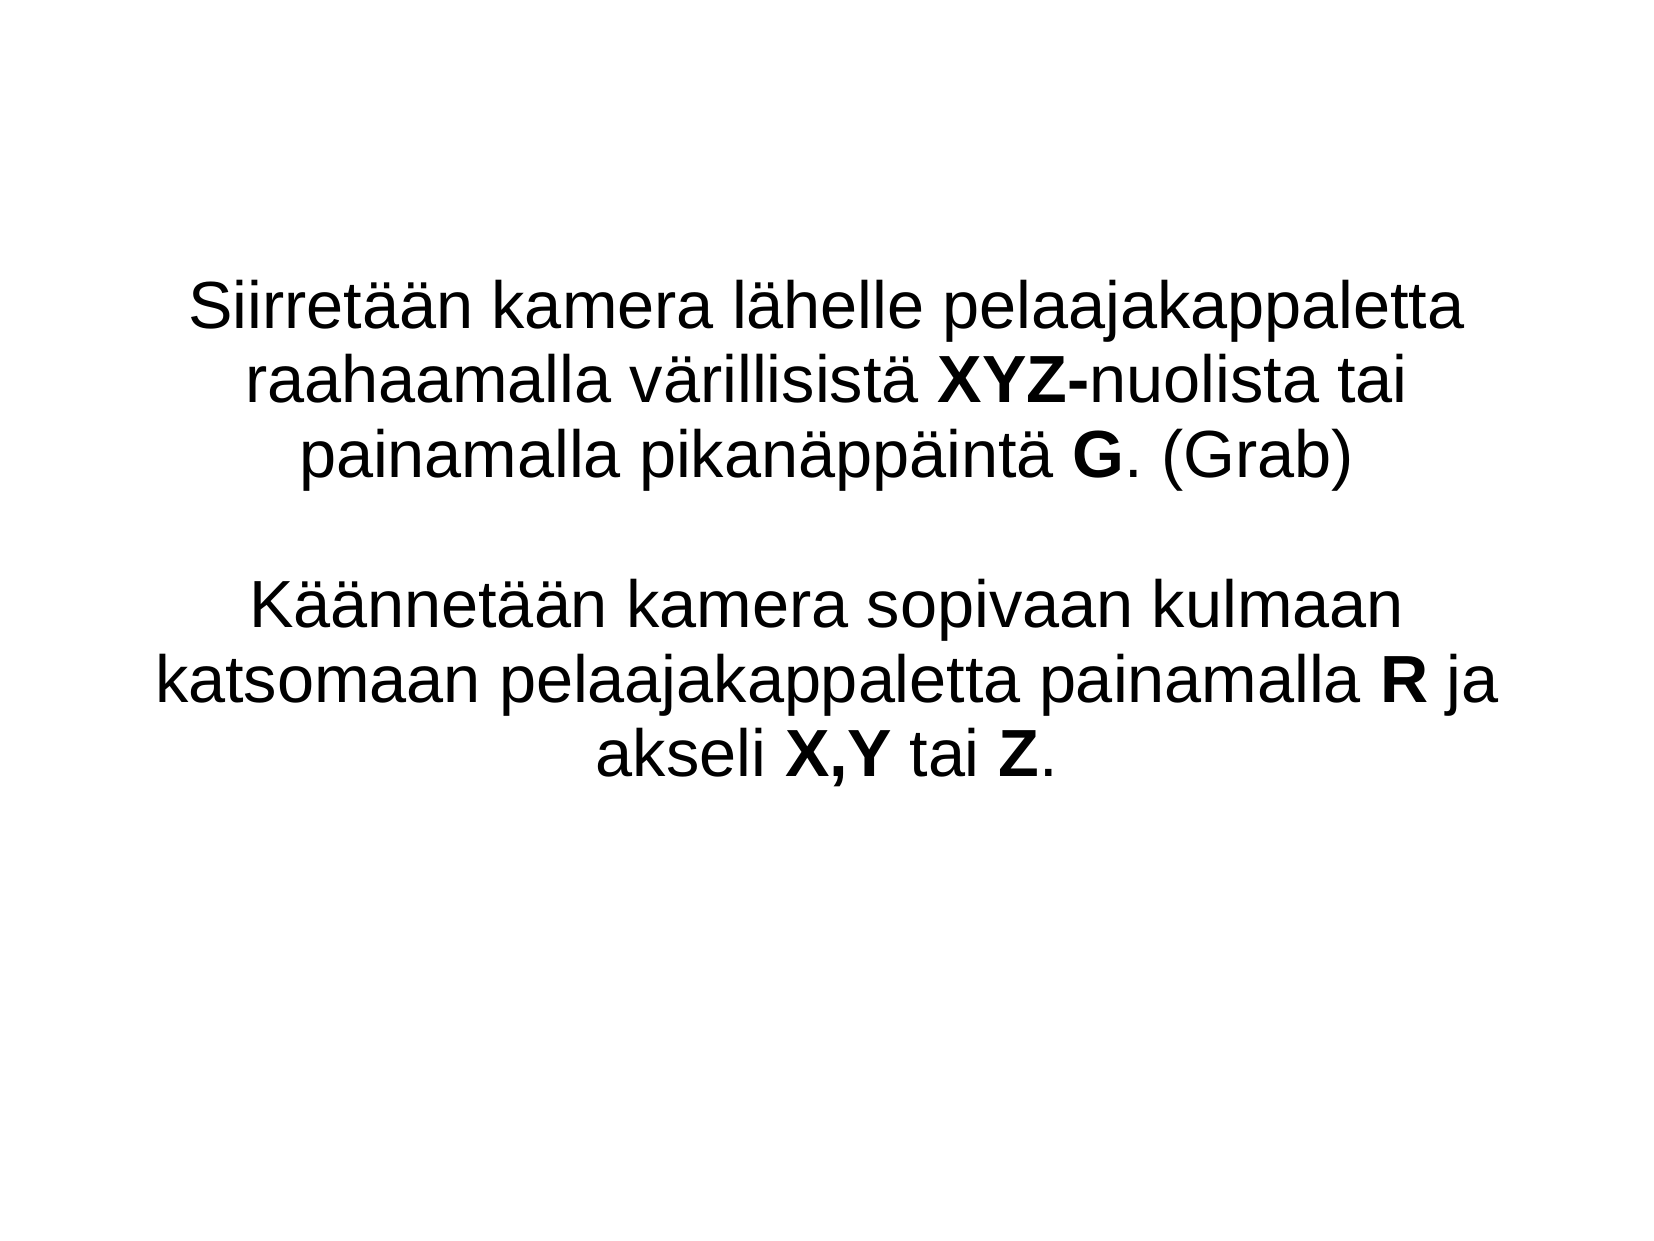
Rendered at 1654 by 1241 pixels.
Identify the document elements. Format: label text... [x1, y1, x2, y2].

subtitle Siirretään kamera lähelle pelaajakappaletta raahaamalla värillisistä XYZ-nuolista tai painamalla pikanäppäintä G. (Grab) Käännetään kamera sopivaan kulmaan katsomaan pelaajakappaletta painamalla R ja akseli X,Y tai Z. [82, 49, 1571, 1010]
